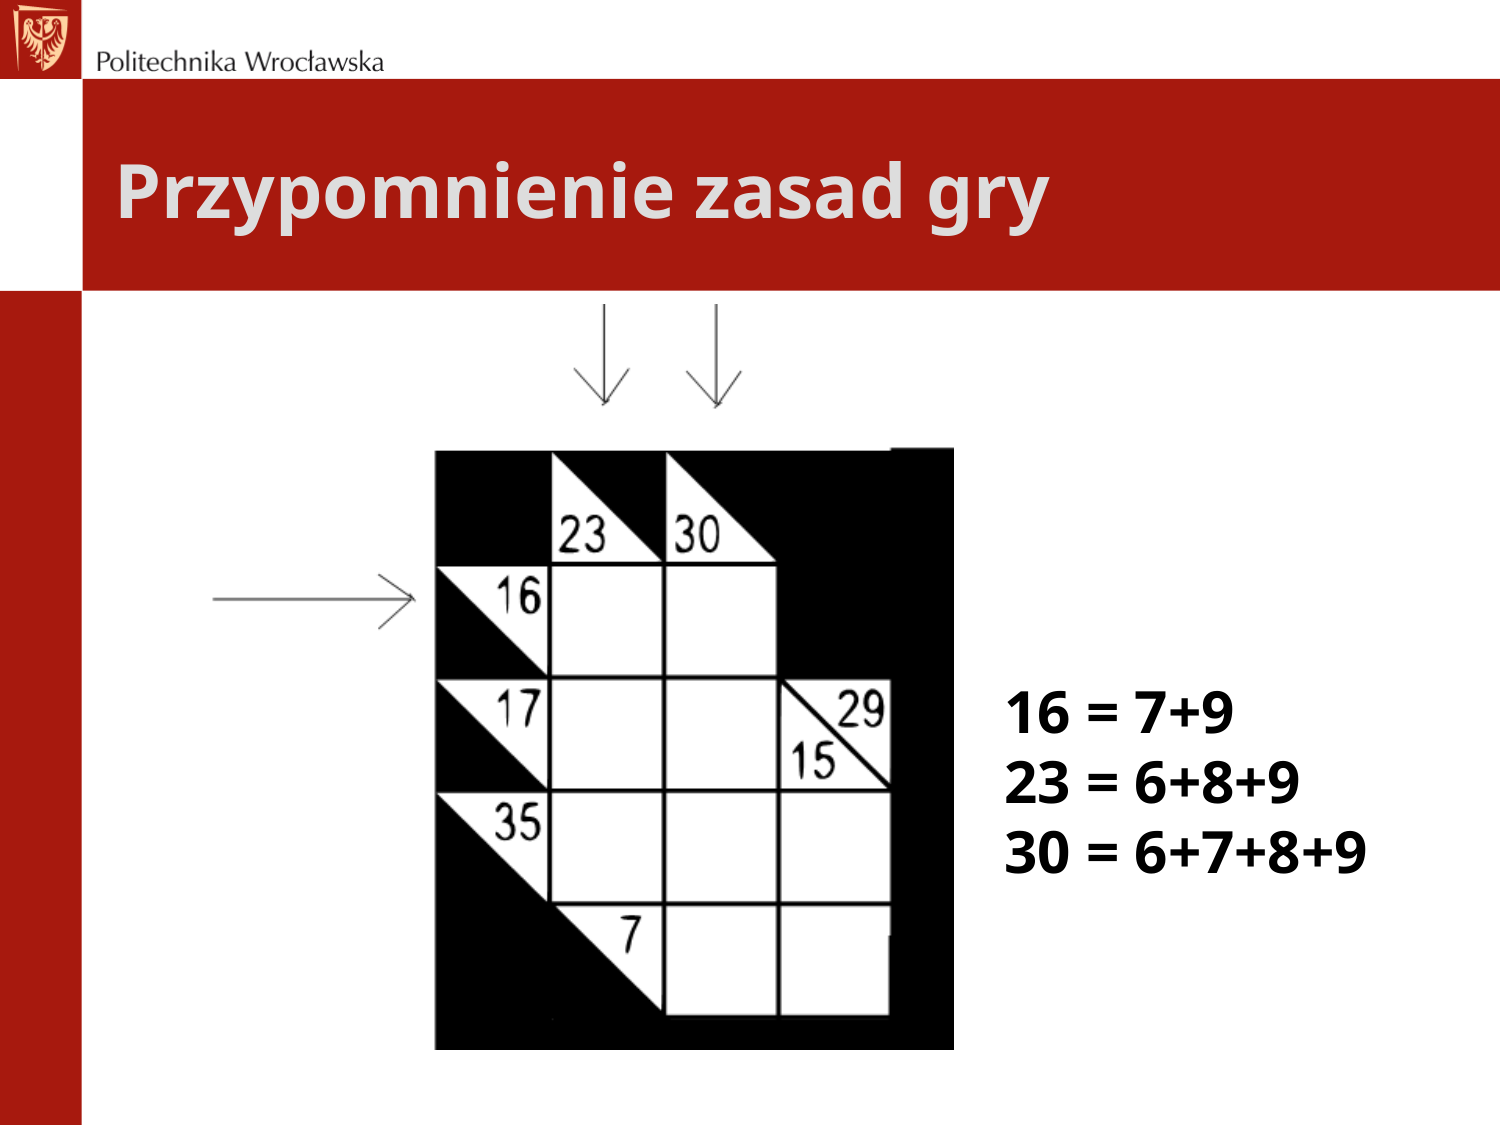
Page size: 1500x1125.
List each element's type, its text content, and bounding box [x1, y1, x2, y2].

text_box Przypomnienie zasad gry [100, 103, 1483, 273]
picture [180, 304, 954, 1051]
text_box 16 = 7+9 23 = 6+8+9 30 = 6+7+8+9 [990, 495, 1486, 1066]
picture [0, 0, 384, 79]
